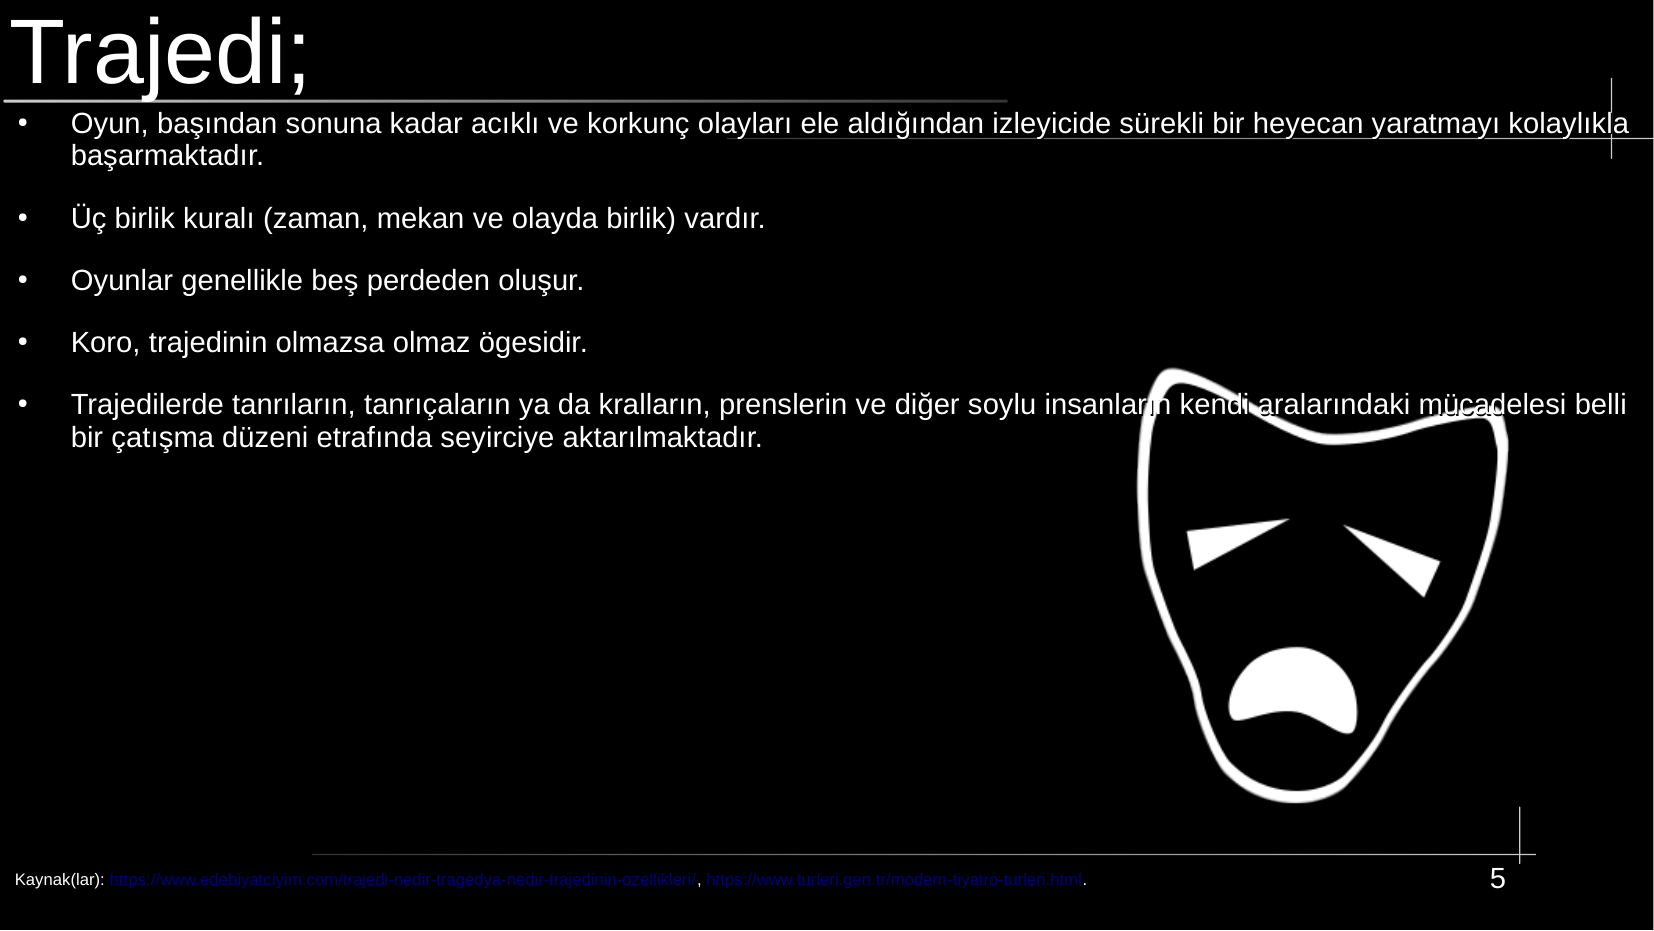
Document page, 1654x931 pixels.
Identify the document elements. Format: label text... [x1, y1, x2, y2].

list Oyun, başından sonuna kadar acıklı ve korkunç olayları ele aldığından izleyicide sürekli bir heyecan yaratmayı kolaylıkla başarmaktadır. Üç birlik kuralı (zaman, mekan ve olayda birlik) vardır. Oyunlar genellikle beş perdeden oluşur. Koro, trajedinin olmazsa olmaz ögesidir. Trajedilerde tanrıların, tanrıçaların ya da kralların, prenslerin ve diğer soylu insanların kendi aralarındaki mücadelesi belli bir çatışma düzeni etrafında seyirciye aktarılmaktadır. [0, 106, 1654, 857]
text_box Kaynak(lar): https://www.edebiyatciyim.com/trajedi-nedir-tragedya-nedir-trajedinin-ozellikleri/, https://www.turleri.gen.tr/modern-tiyatro-turleri.html. [0, 862, 1654, 931]
title Trajedi; [10, 0, 1576, 103]
